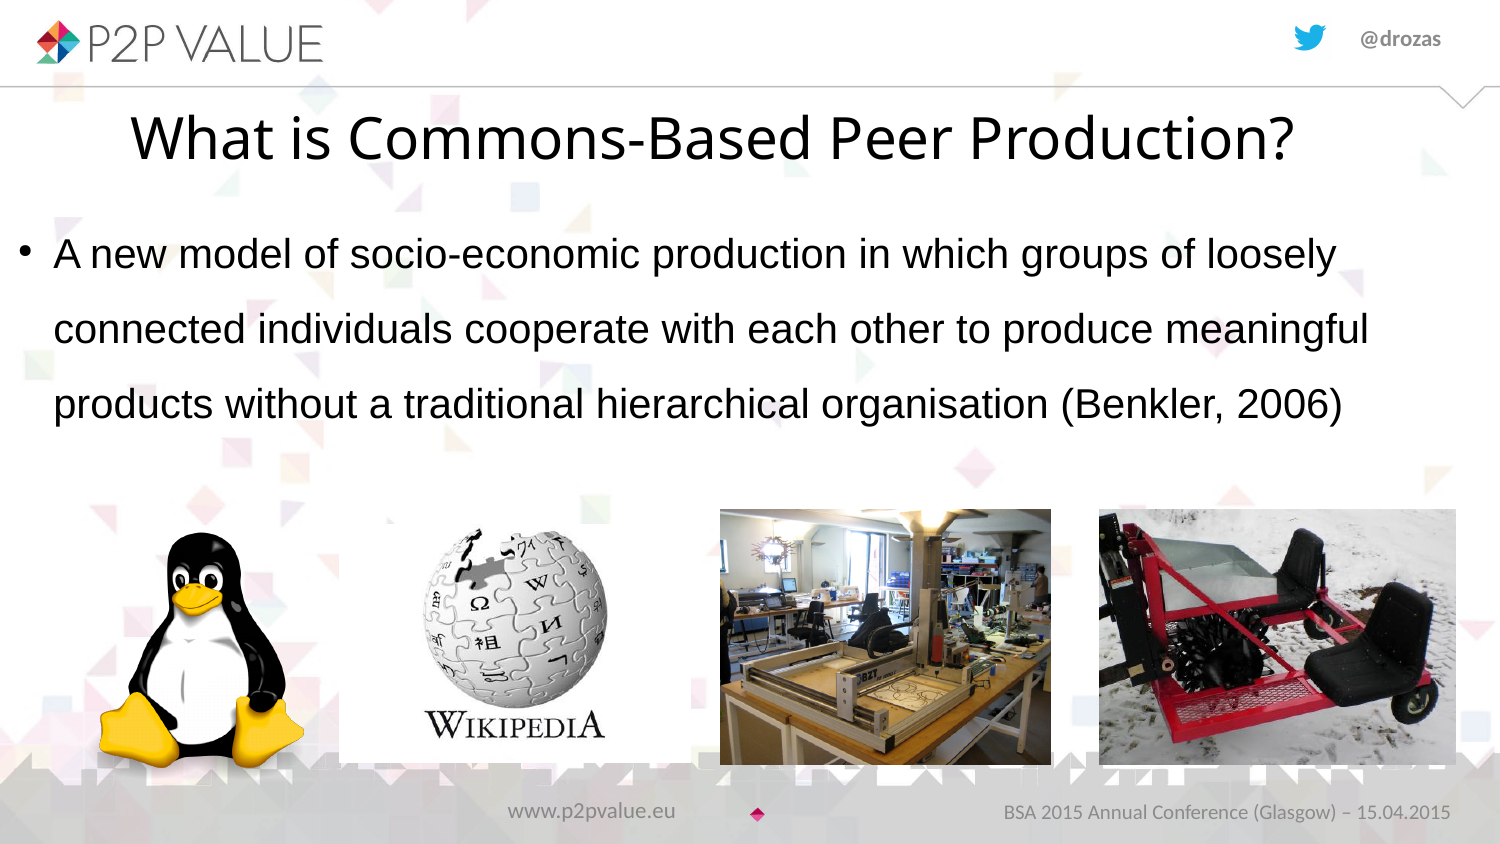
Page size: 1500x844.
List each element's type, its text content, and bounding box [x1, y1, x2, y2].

picture [0, 0, 1500, 844]
title What is Commons-Based Peer Production? [60, 92, 1366, 181]
text_box @drozas [1333, 15, 1455, 60]
subtitle A new model of socio-economic production in which groups of loosely connected individuals cooperate with each other to produce meaningful products without a traditional hierarchical organisation (Benkler, 2006) [4, 195, 1486, 526]
text_box BSA 2015 Annual Conference (Glasgow) – 15.04.2015 [777, 788, 1470, 834]
text_box www.p2pvalue.eu [501, 789, 720, 829]
